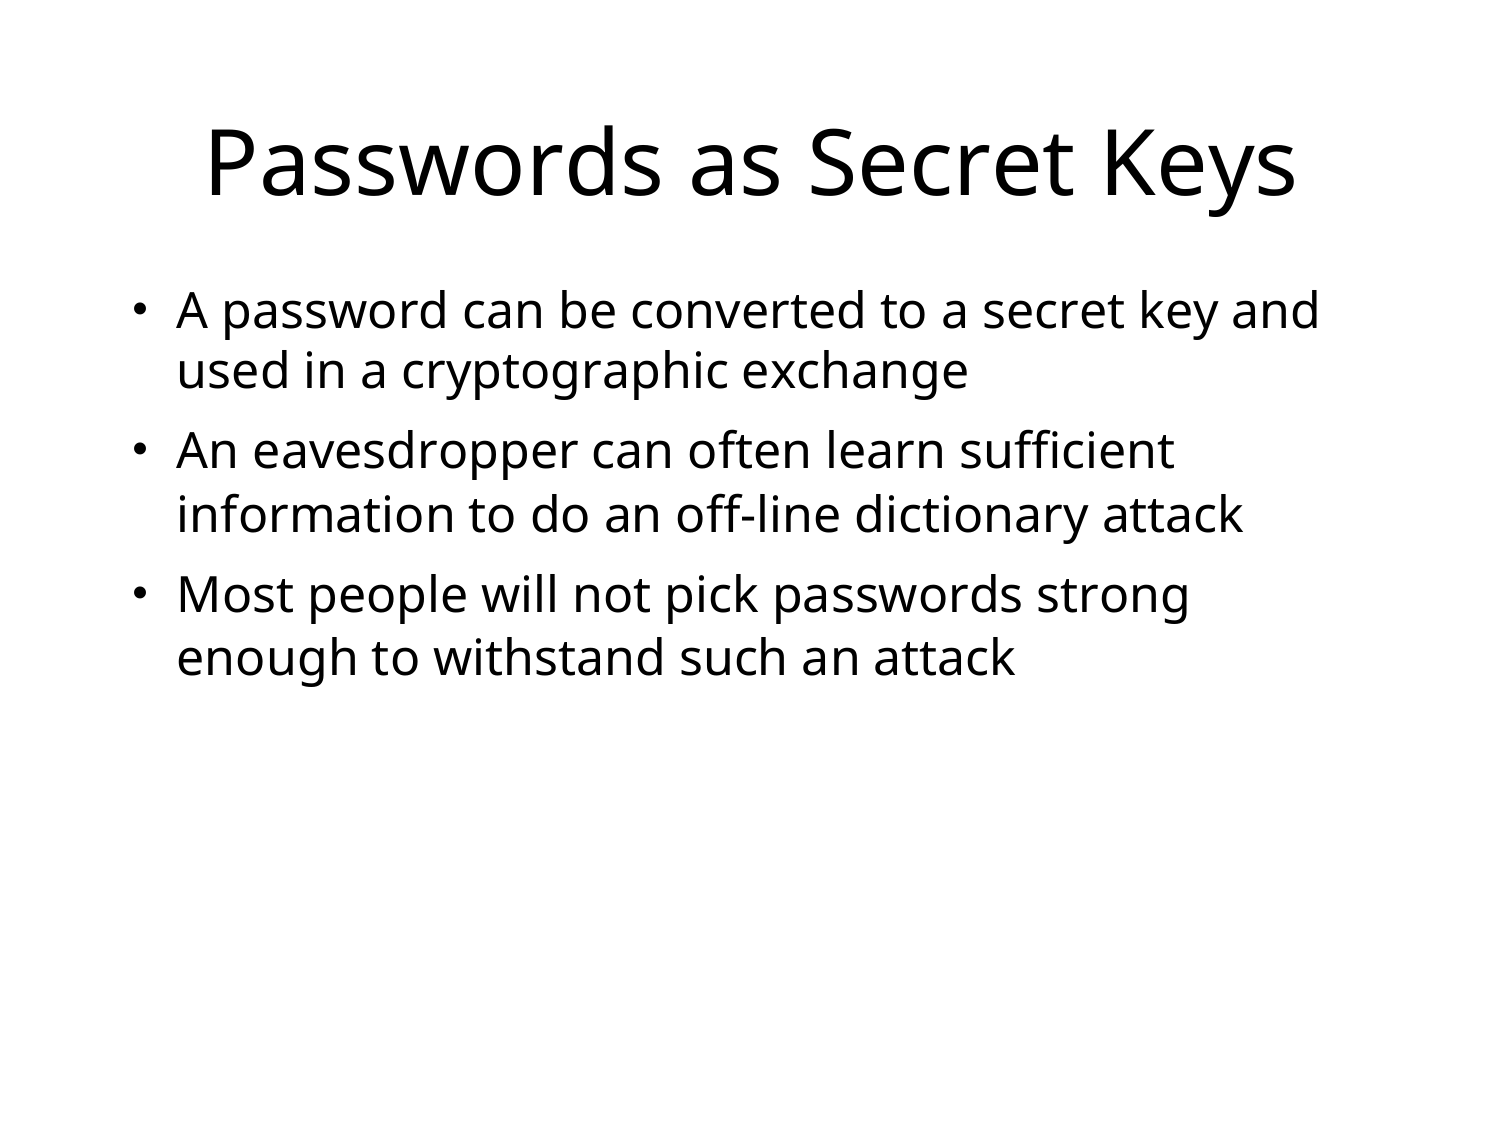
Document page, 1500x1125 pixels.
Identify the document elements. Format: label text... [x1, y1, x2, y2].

list A password can be converted to a secret key and used in a cryptographic exchange An eavesdropper can often learn sufficient information to do an off-line dictionary attack Most people will not pick passwords strong enough to withstand such an attack [116, 270, 1392, 1076]
title Passwords as Secret Keys [114, 64, 1390, 253]
